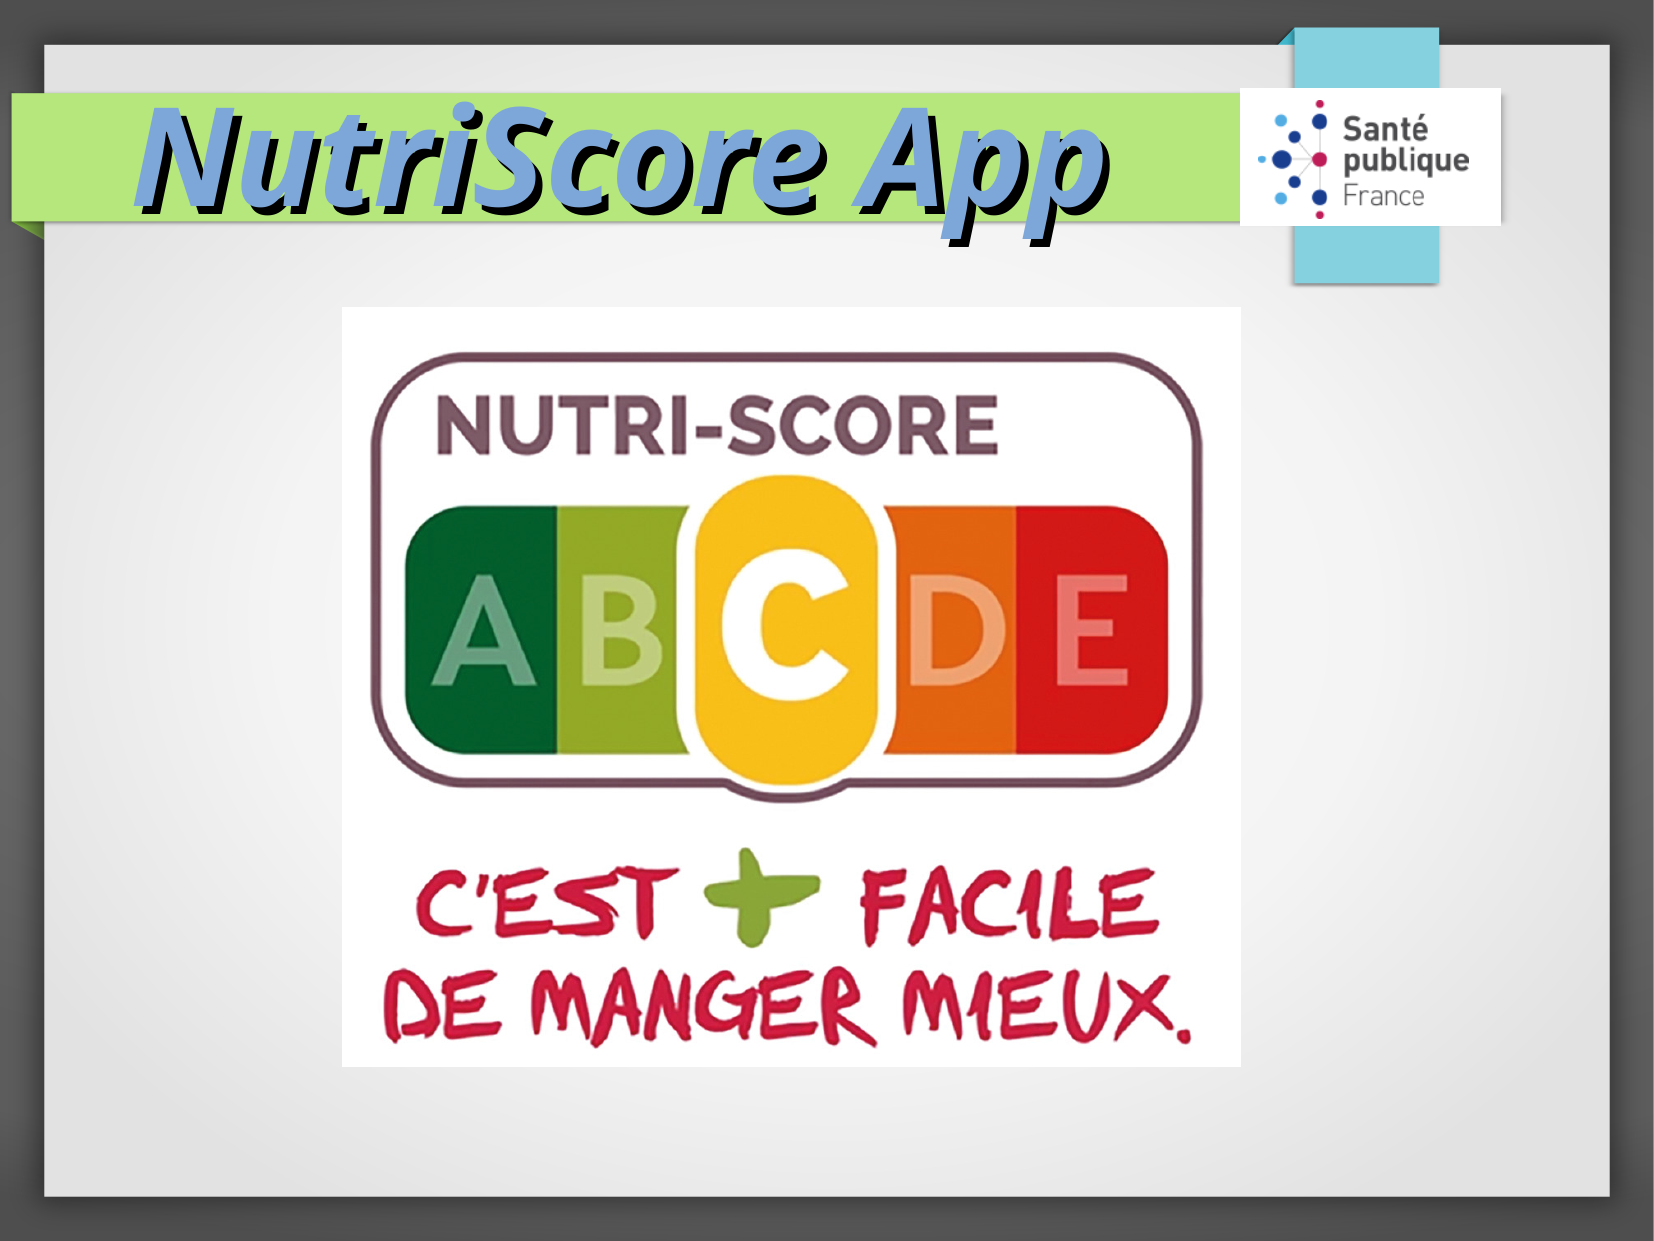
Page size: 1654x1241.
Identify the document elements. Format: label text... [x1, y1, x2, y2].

picture [0, 0, 1654, 1241]
subtitle NutriScore App [0, 35, 1264, 272]
